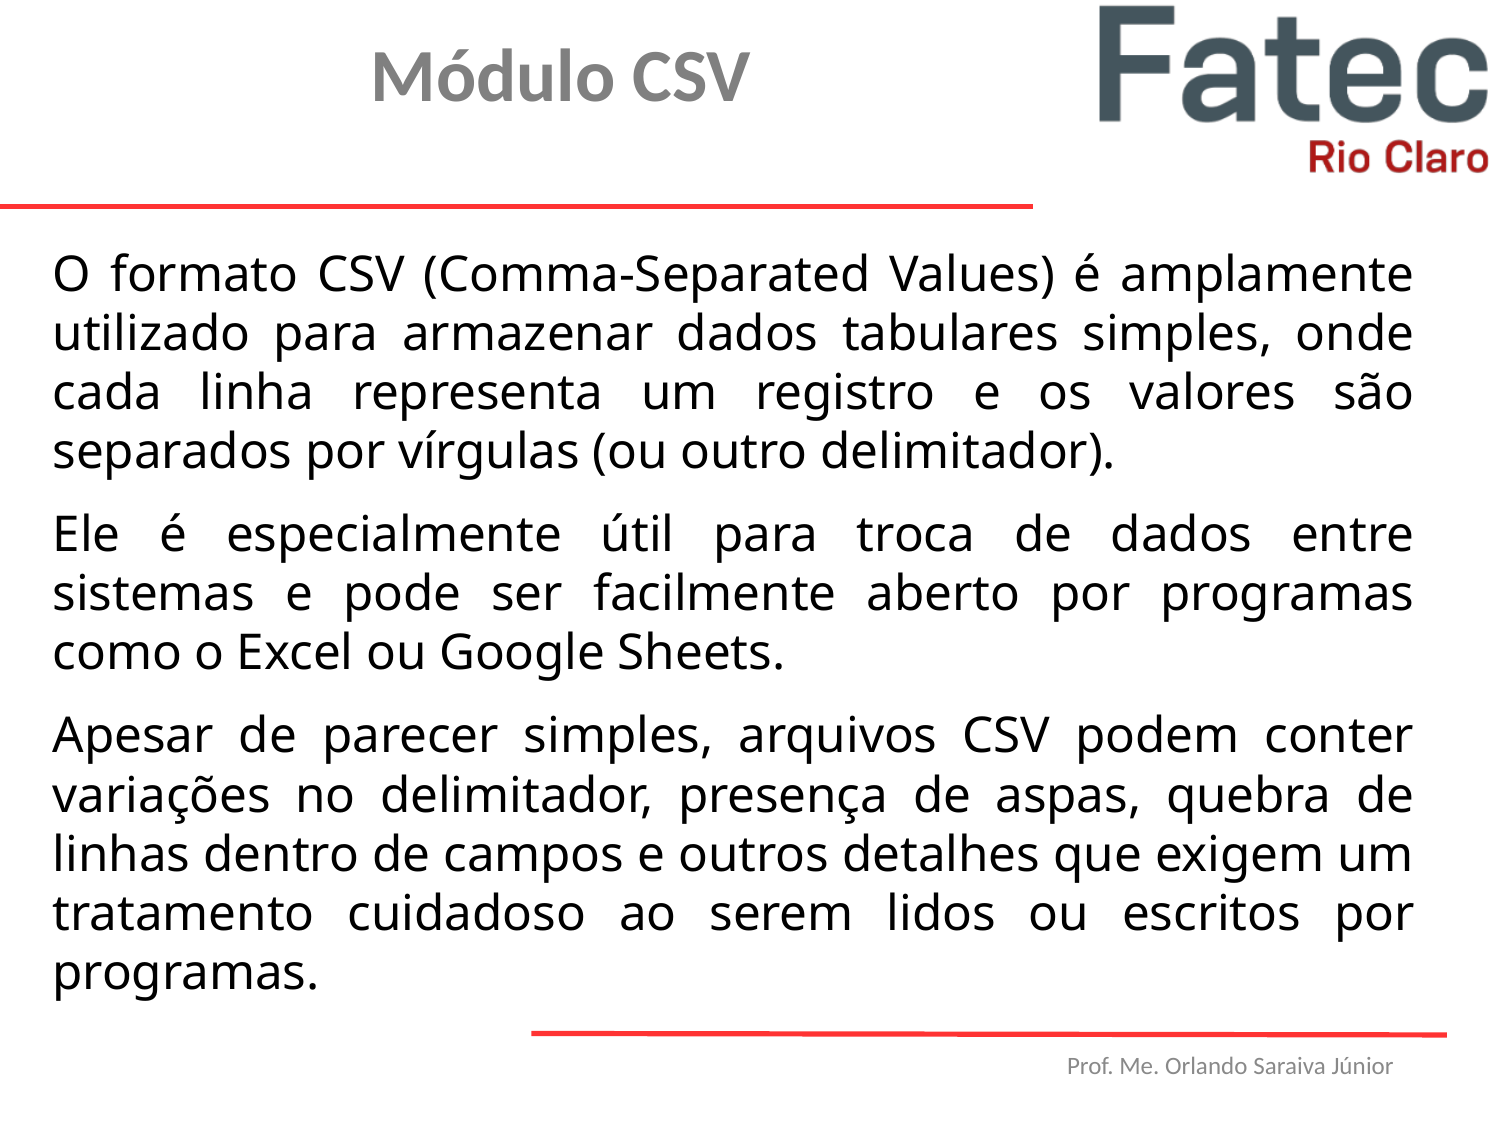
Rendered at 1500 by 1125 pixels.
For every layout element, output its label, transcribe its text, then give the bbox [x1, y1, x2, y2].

picture [1095, 0, 1496, 180]
title Módulo CSV [29, 19, 1093, 207]
list O formato CSV (Comma-Separated Values) é amplamente utilizado para armazenar dados tabulares simples, onde cada linha representa um registro e os valores são separados por vírgulas (ou outro delimitador). Ele é especialmente útil para troca de dados entre sistemas e pode ser facilmente aberto por programas como o Excel ou Google Sheets. Apesar de parecer simples, arquivos CSV podem conter variações no delimitador, presença de aspas, quebra de linhas dentro de campos e outros detalhes que exigem um tratamento cuidadoso ao serem lidos ou escritos por programas. [37, 234, 1431, 1019]
